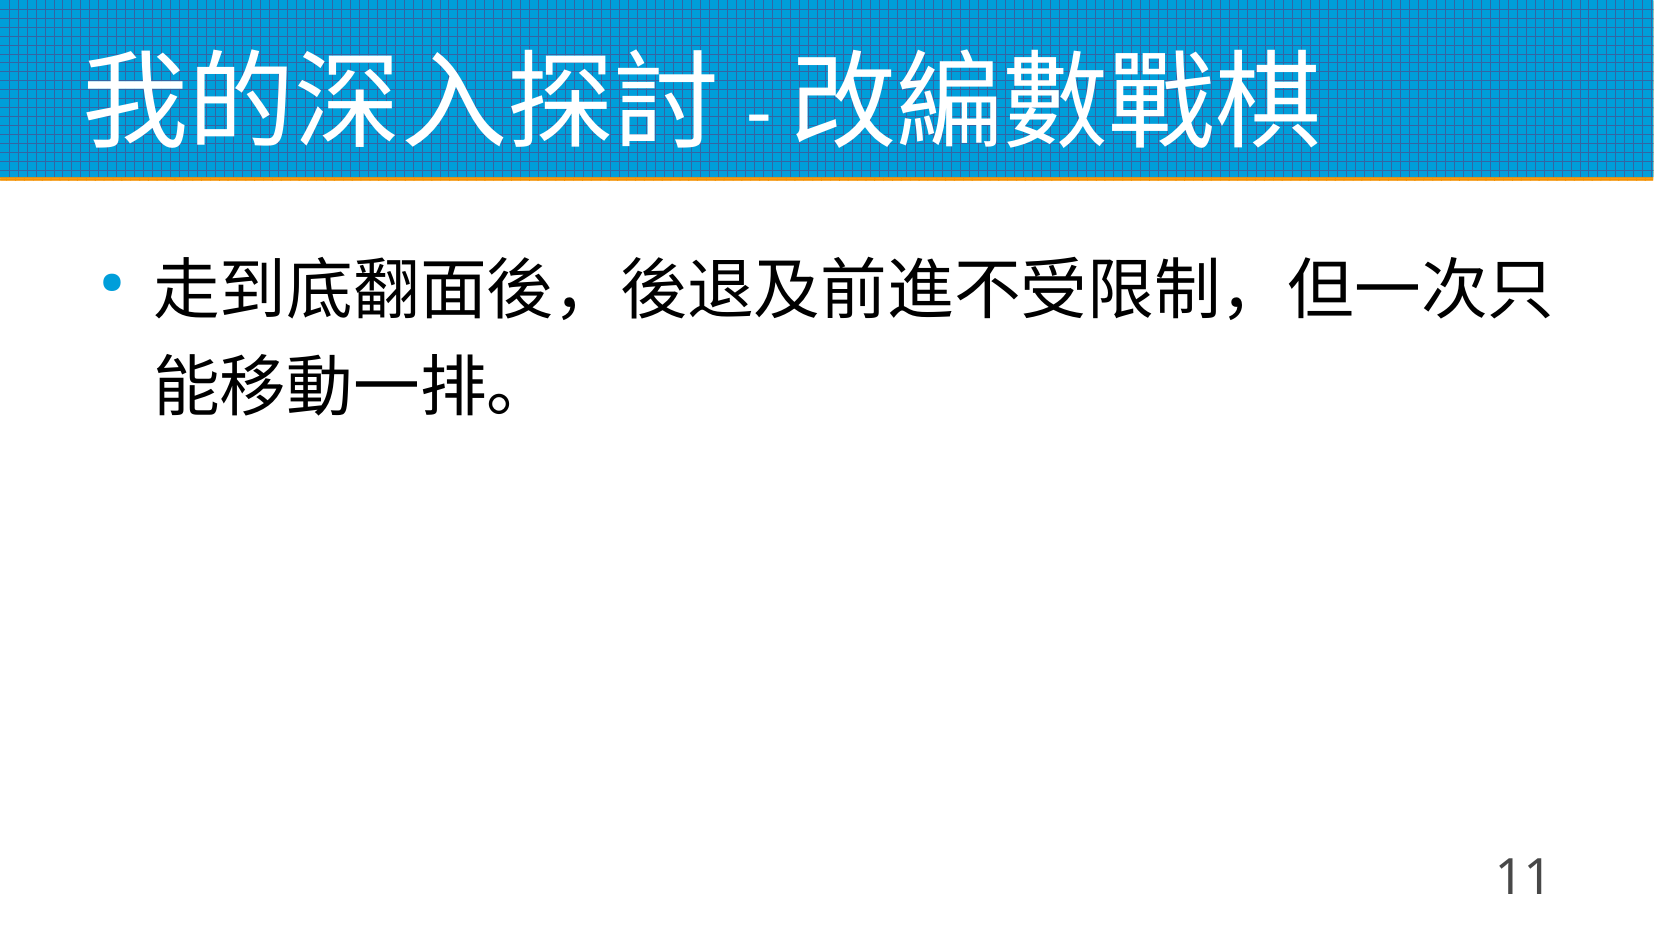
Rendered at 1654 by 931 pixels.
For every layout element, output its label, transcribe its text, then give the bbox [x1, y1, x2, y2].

title 我的深入探討-改編數戰棋 [82, 14, 1571, 171]
list 走到底翻面後，後退及前進不受限制，但一次只能移動一排。 [82, 236, 1563, 811]
